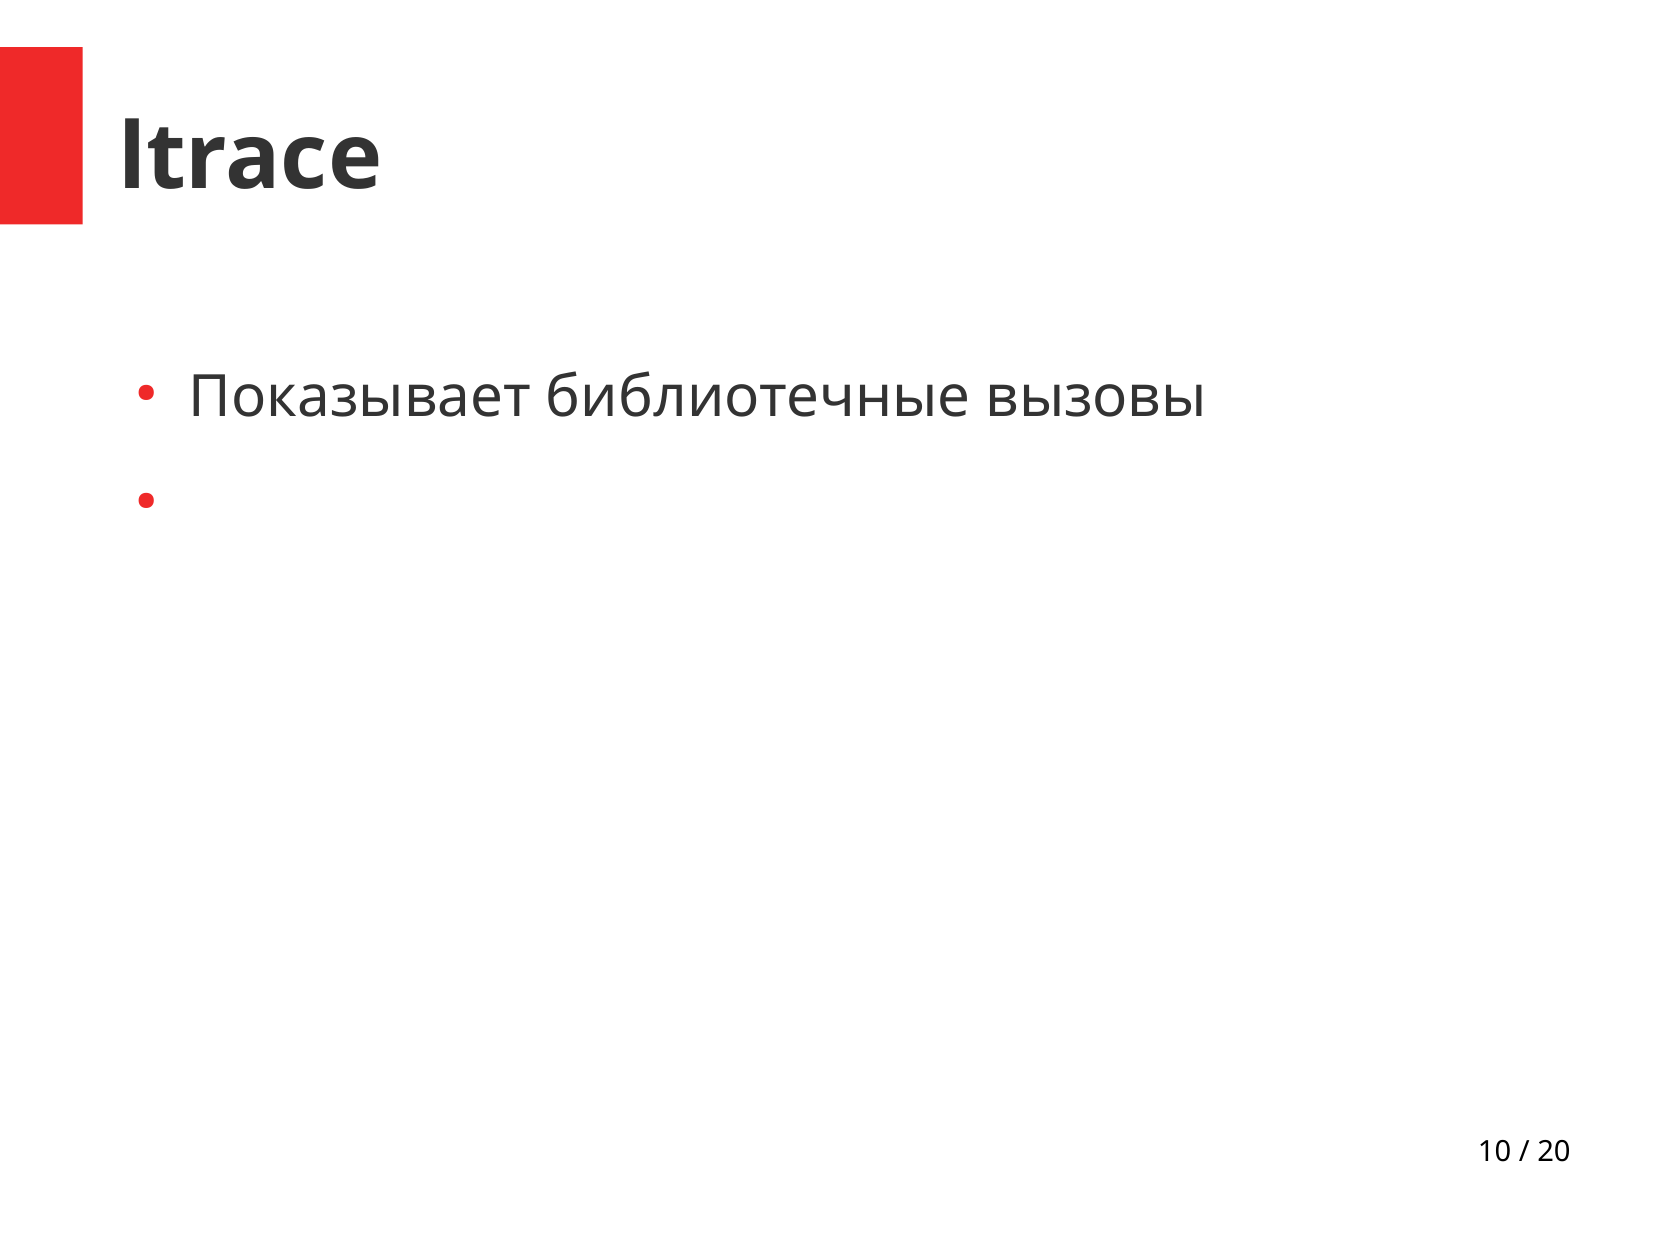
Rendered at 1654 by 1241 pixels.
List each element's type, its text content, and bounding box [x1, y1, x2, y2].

list Показывает библиотечные вызовы [118, 354, 1536, 1074]
title ltrace [118, 49, 1571, 257]
